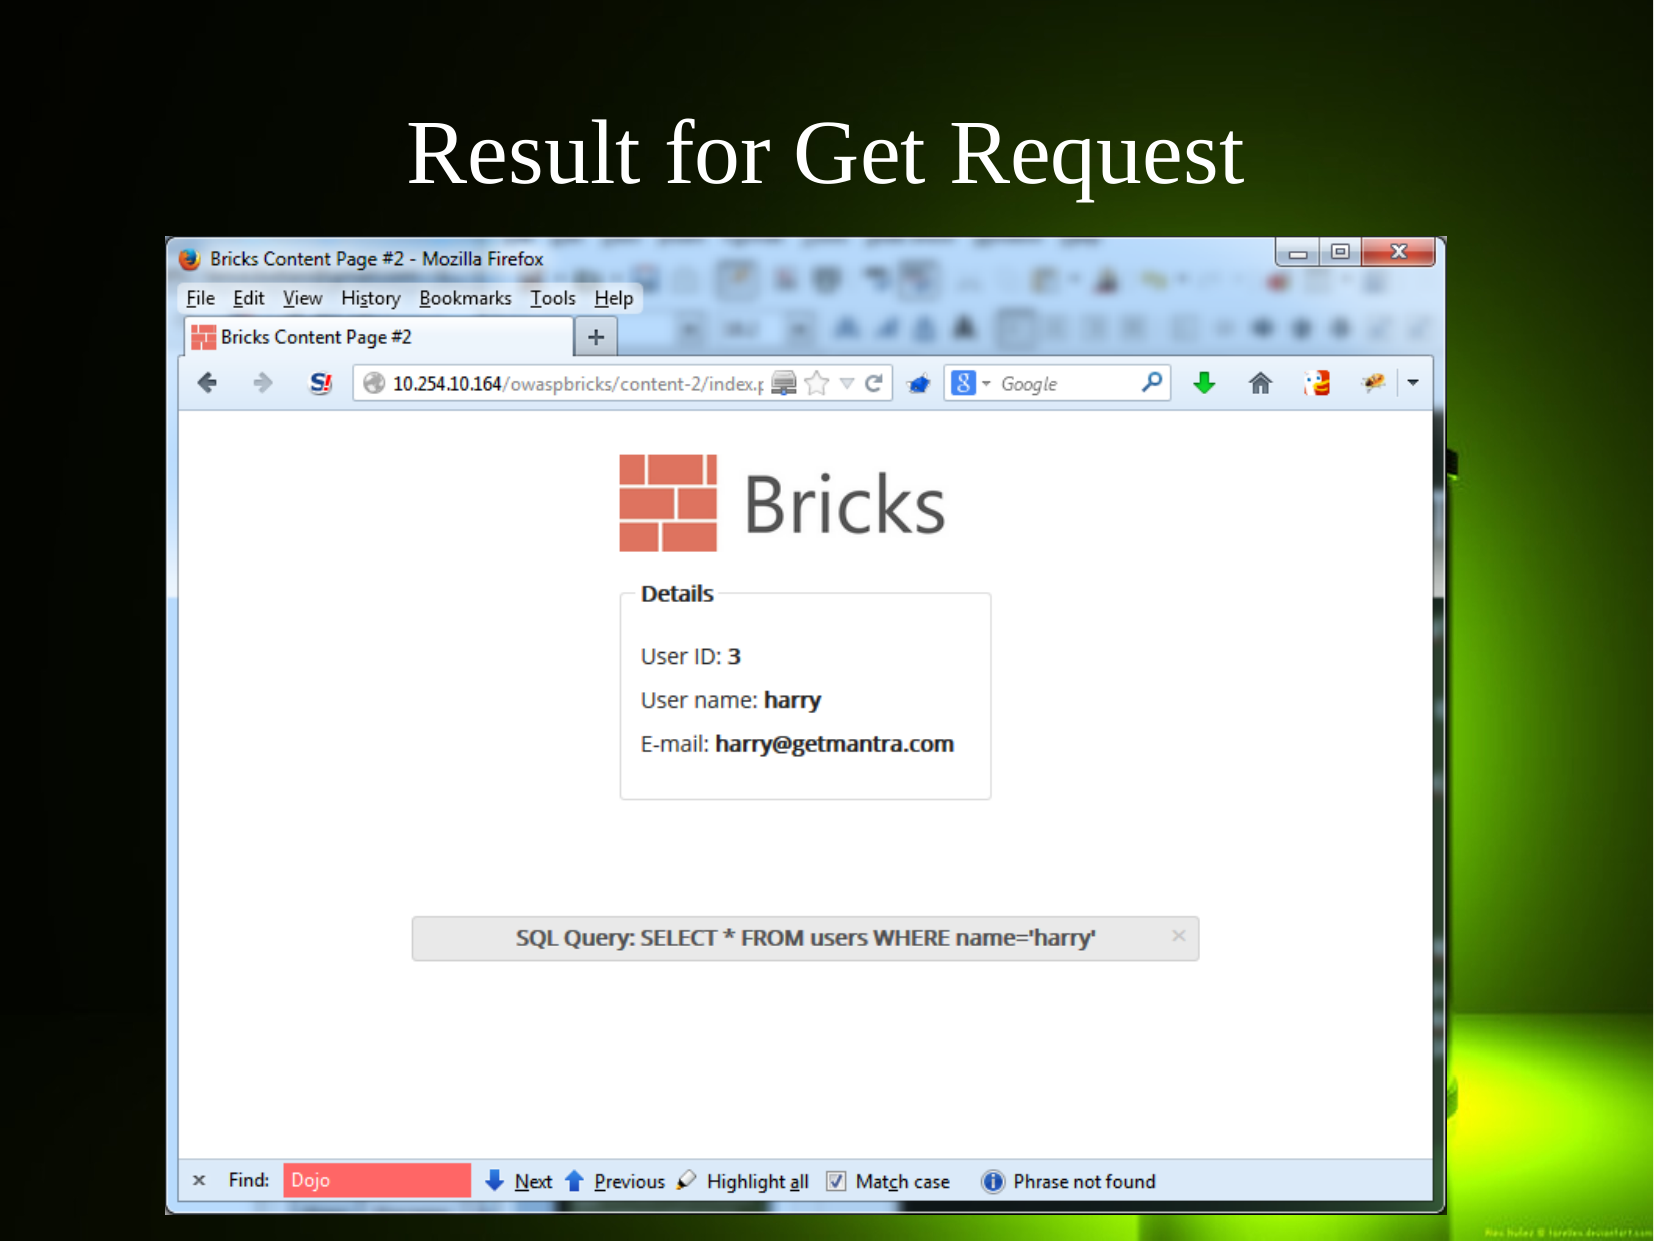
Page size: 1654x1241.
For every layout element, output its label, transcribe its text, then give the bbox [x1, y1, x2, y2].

title Result for Get Request [82, 49, 1571, 257]
picture [0, 0, 1654, 1241]
